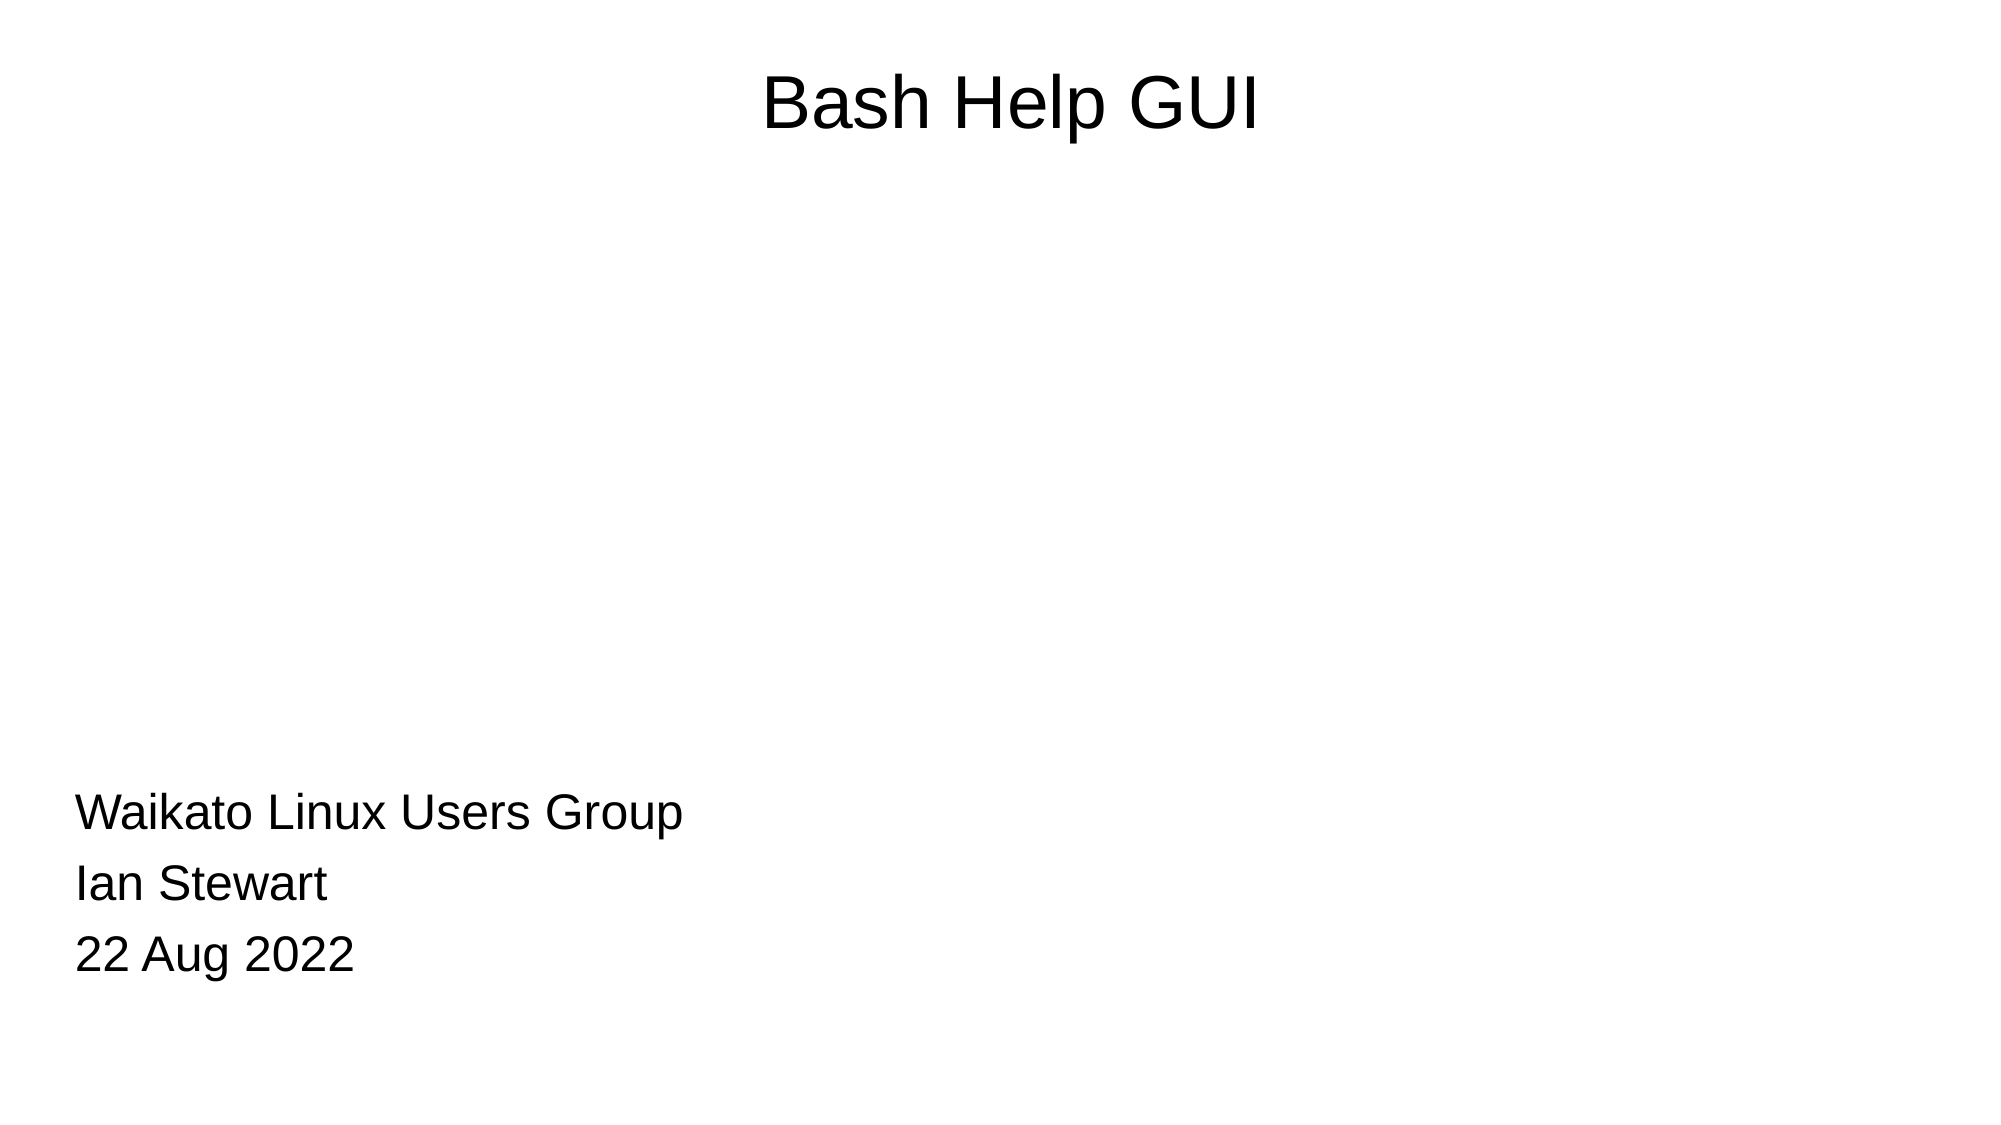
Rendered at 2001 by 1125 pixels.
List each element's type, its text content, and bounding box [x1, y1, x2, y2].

title Bash Help GUI [63, 48, 1960, 152]
list Waikato Linux Users Group Ian Stewart 22 Aug 2022 [74, 788, 1923, 1061]
